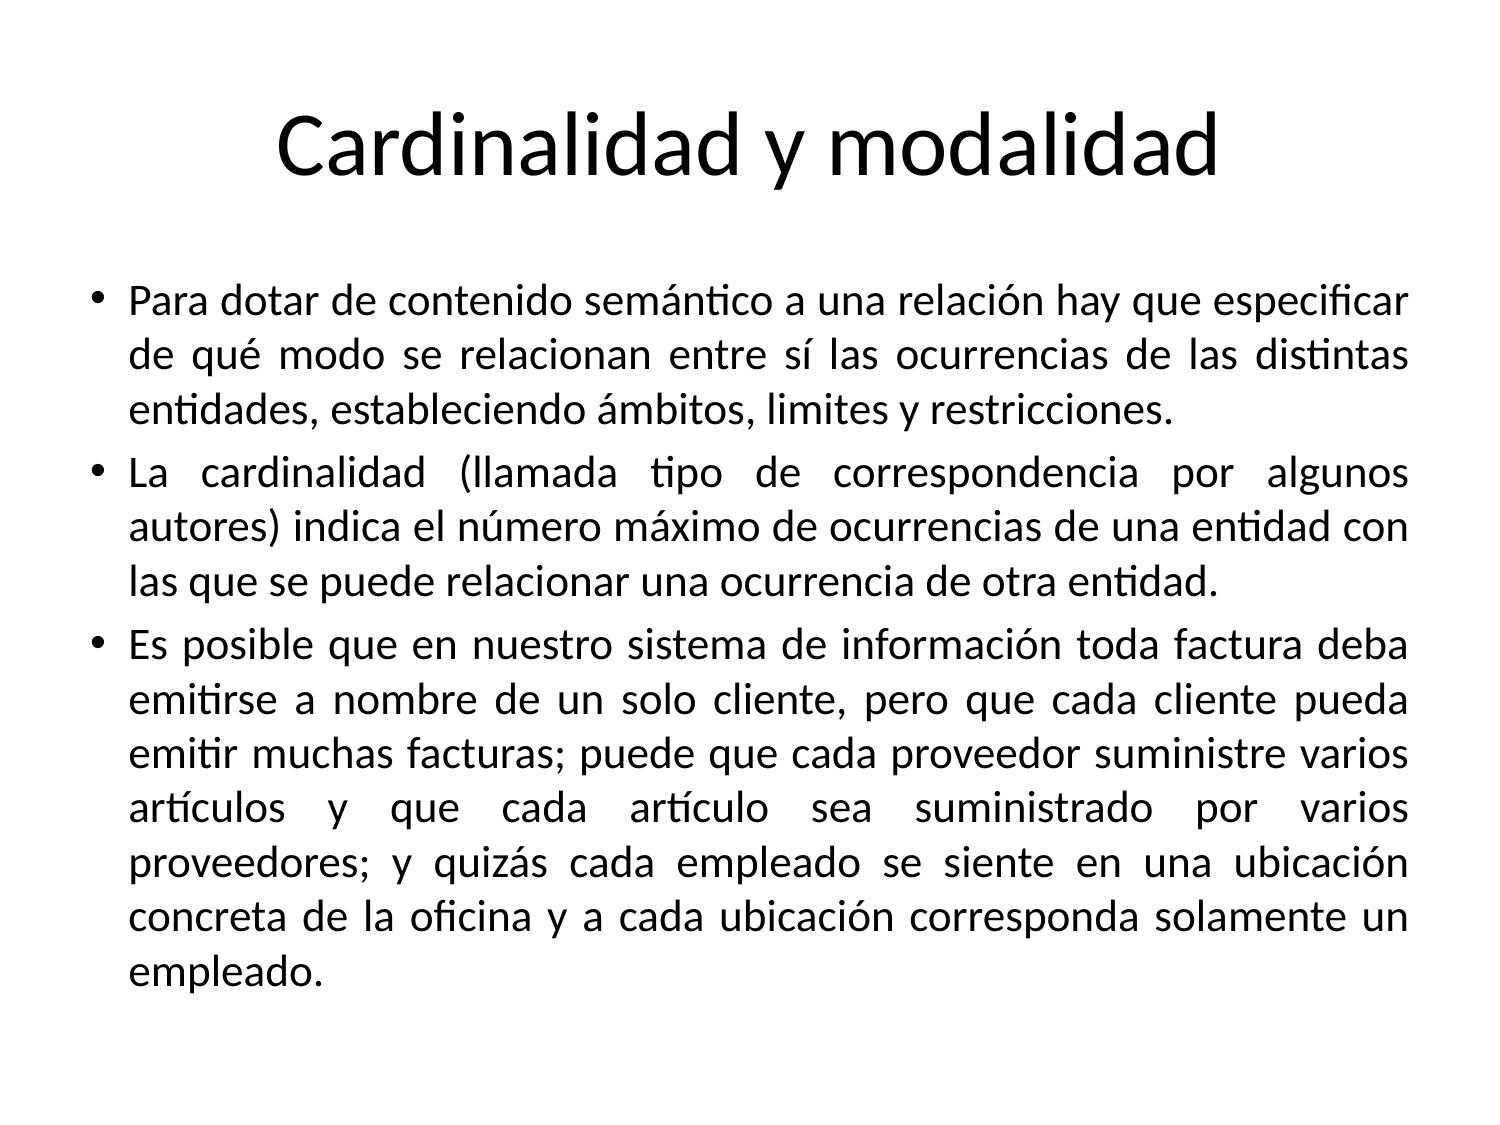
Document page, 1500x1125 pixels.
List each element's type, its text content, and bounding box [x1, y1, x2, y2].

list Para dotar de contenido semántico a una relación hay que especificar de qué modo se relacionan entre sí las ocurrencias de las distintas entidades, estableciendo ámbitos, limites y restricciones. La cardinalidad (llamada tipo de correspondencia por algunos autores) indica el número máximo de ocurrencias de una entidad con las que se puede relacionar una ocurrencia de otra entidad. Es posible que en nuestro sistema de información toda factura deba emitirse a nombre de un solo cliente, pero que cada cliente pueda emitir muchas facturas; puede que cada proveedor suministre varios artículos y que cada artículo sea suministrado por varios proveedores; y quizás cada empleado se siente en una ubicación concreta de la oficina y a cada ubicación corresponda solamente un empleado. [75, 262, 1425, 1005]
title Cardinalidad y modalidad [75, 45, 1425, 233]
